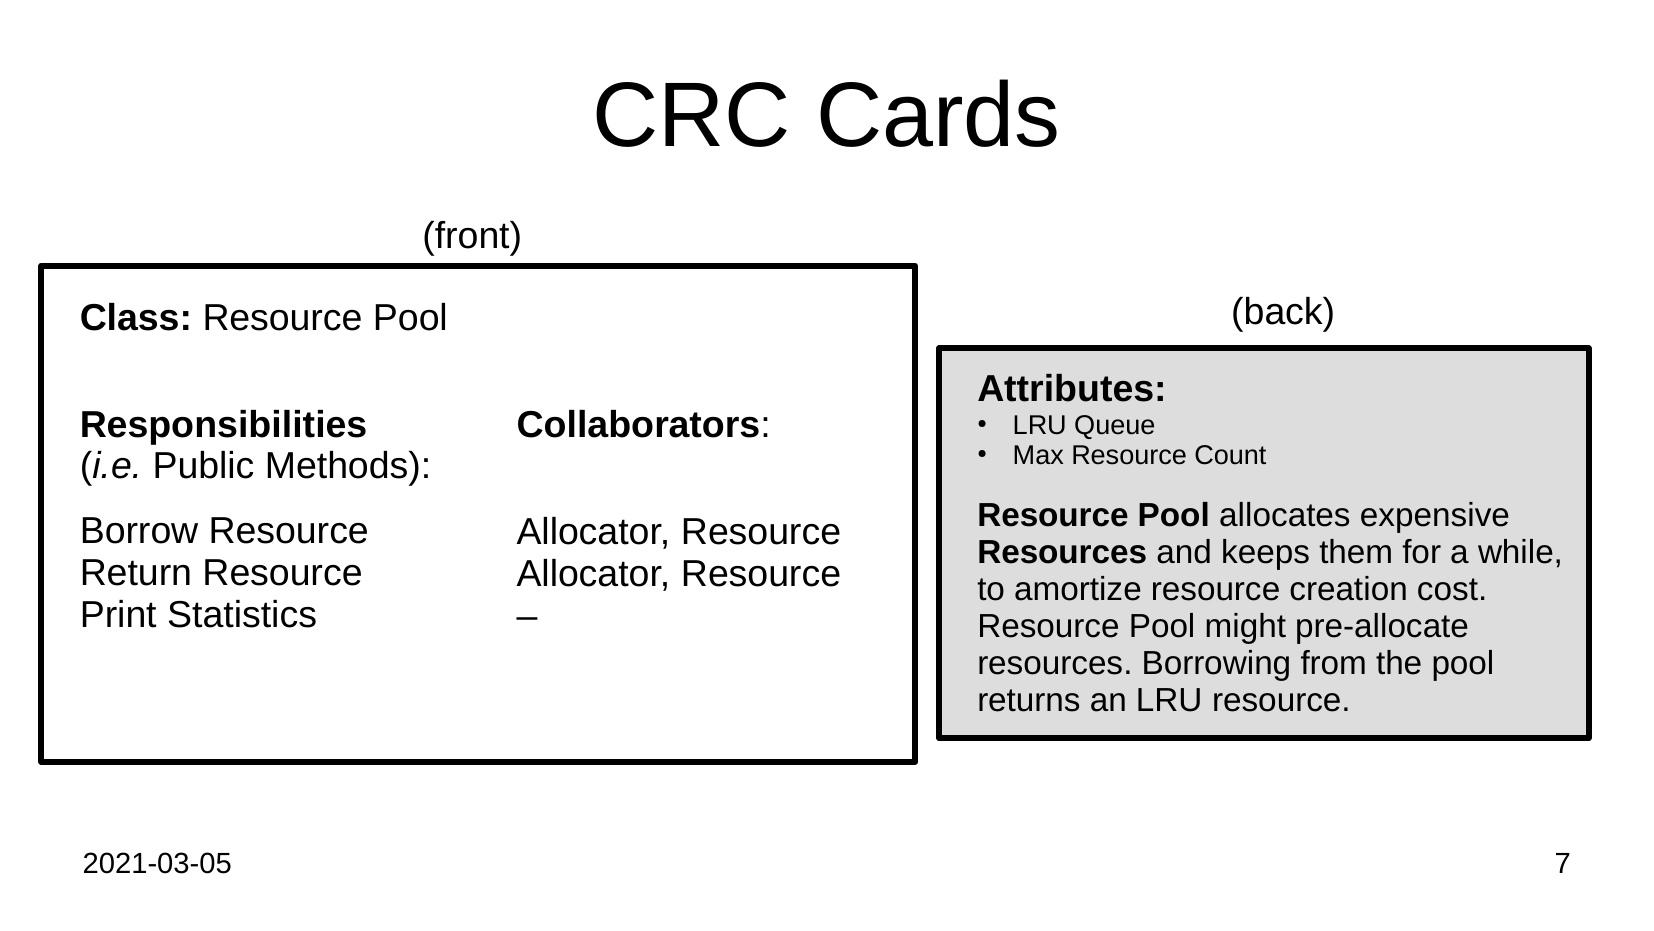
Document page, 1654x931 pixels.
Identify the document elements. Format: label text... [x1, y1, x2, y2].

text_box Resource Pool allocates expensive Resources and keeps them for a while, to amortize resource creation cost. Resource Pool might pre-allocate resources. Borrowing from the pool returns an LRU resource. [962, 489, 1613, 727]
text_box Collaborators: [501, 395, 892, 502]
text_box (back) [1216, 283, 1371, 341]
text_box (front) [407, 206, 562, 264]
text_box Class: Resource Pool [64, 289, 892, 347]
text_box Responsibilities (i.e. Public Methods): [64, 395, 467, 495]
title CRC Cards [82, 37, 1571, 193]
text_box Allocator, Resource Allocator, Resource – [501, 502, 904, 644]
text_box [41, 265, 916, 762]
text_box Attributes: LRU Queue Max Resource Count [962, 360, 1306, 478]
text_box Borrow Resource Return Resource Print Statistics [64, 501, 479, 643]
text_box [938, 348, 1589, 739]
